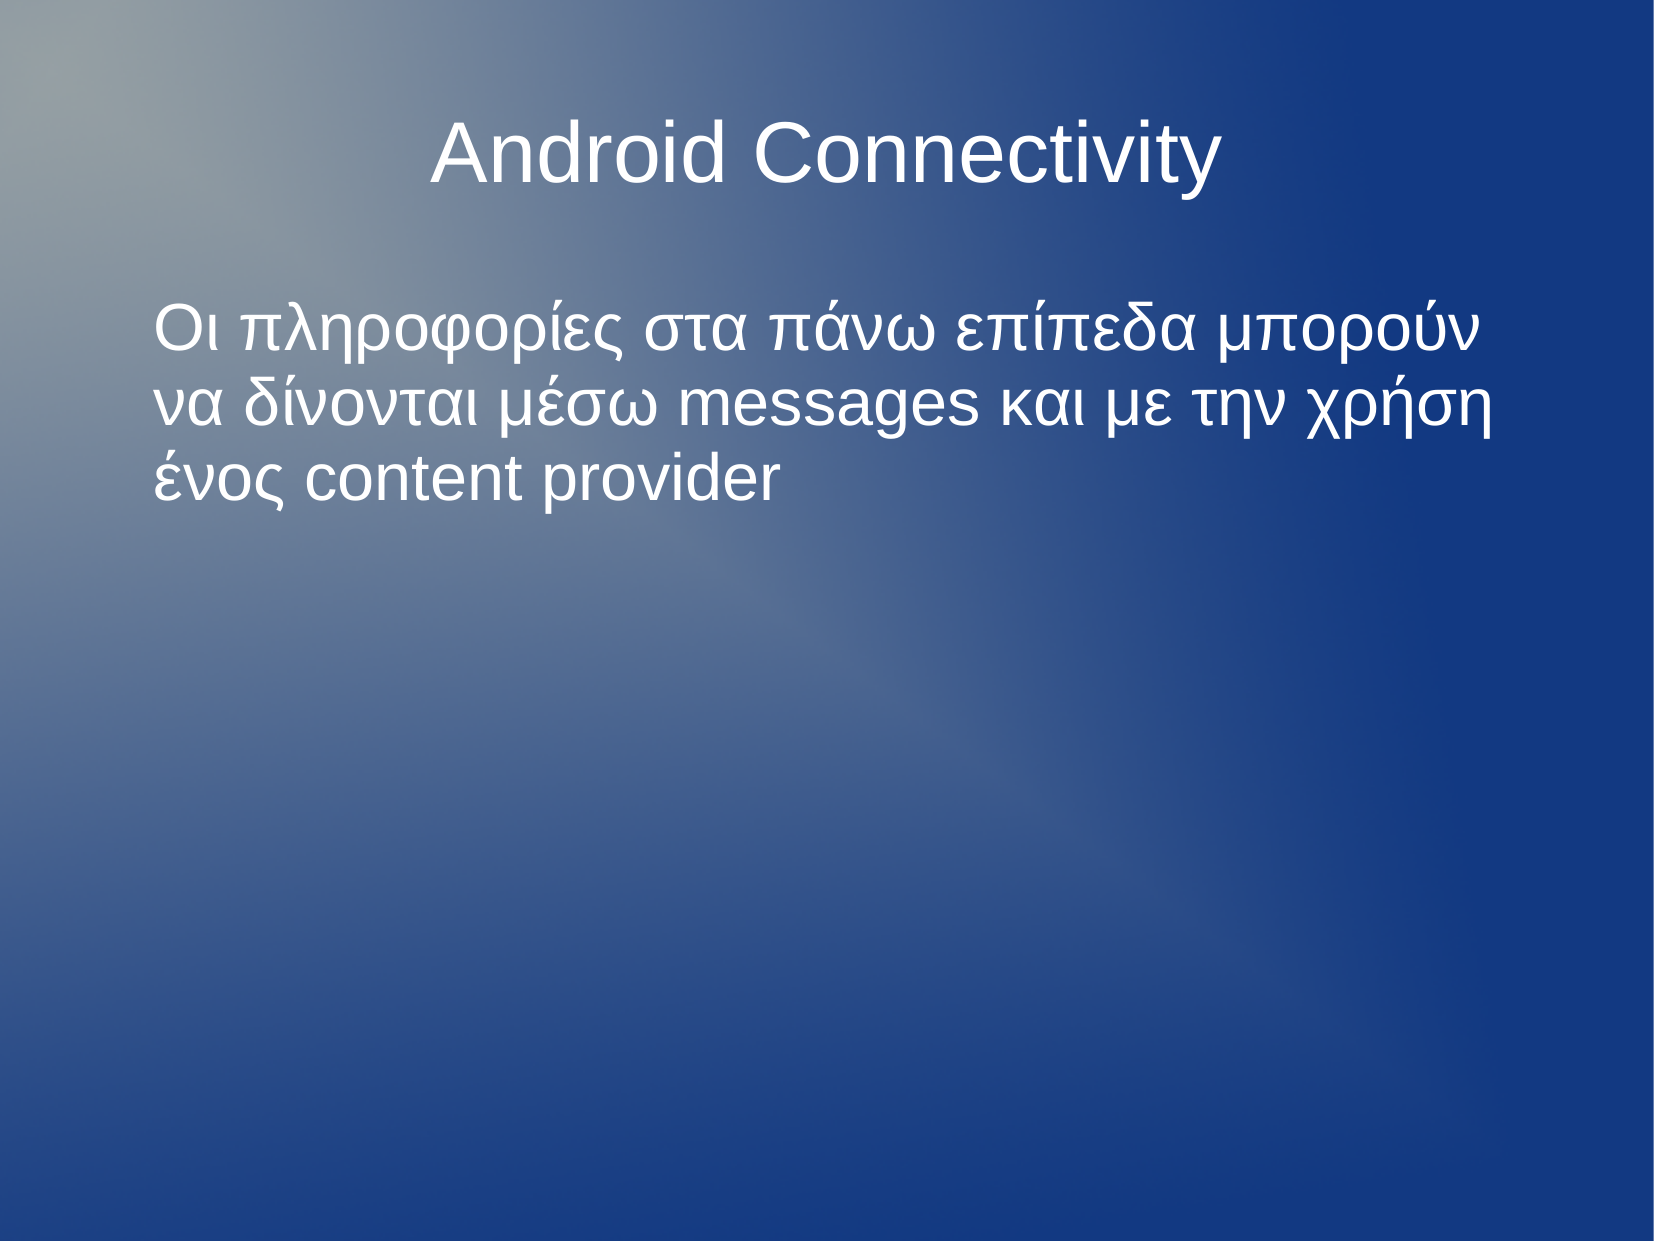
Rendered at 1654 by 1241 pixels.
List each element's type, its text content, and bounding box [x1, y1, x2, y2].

title Android Connectivity [82, 49, 1571, 257]
picture [0, 0, 1654, 1241]
list Οι πληροφορίες στα πάνω επίπεδα μπορούν να δίνονται μέσω messages και με την χρήση ένος content provider [82, 290, 1571, 1109]
